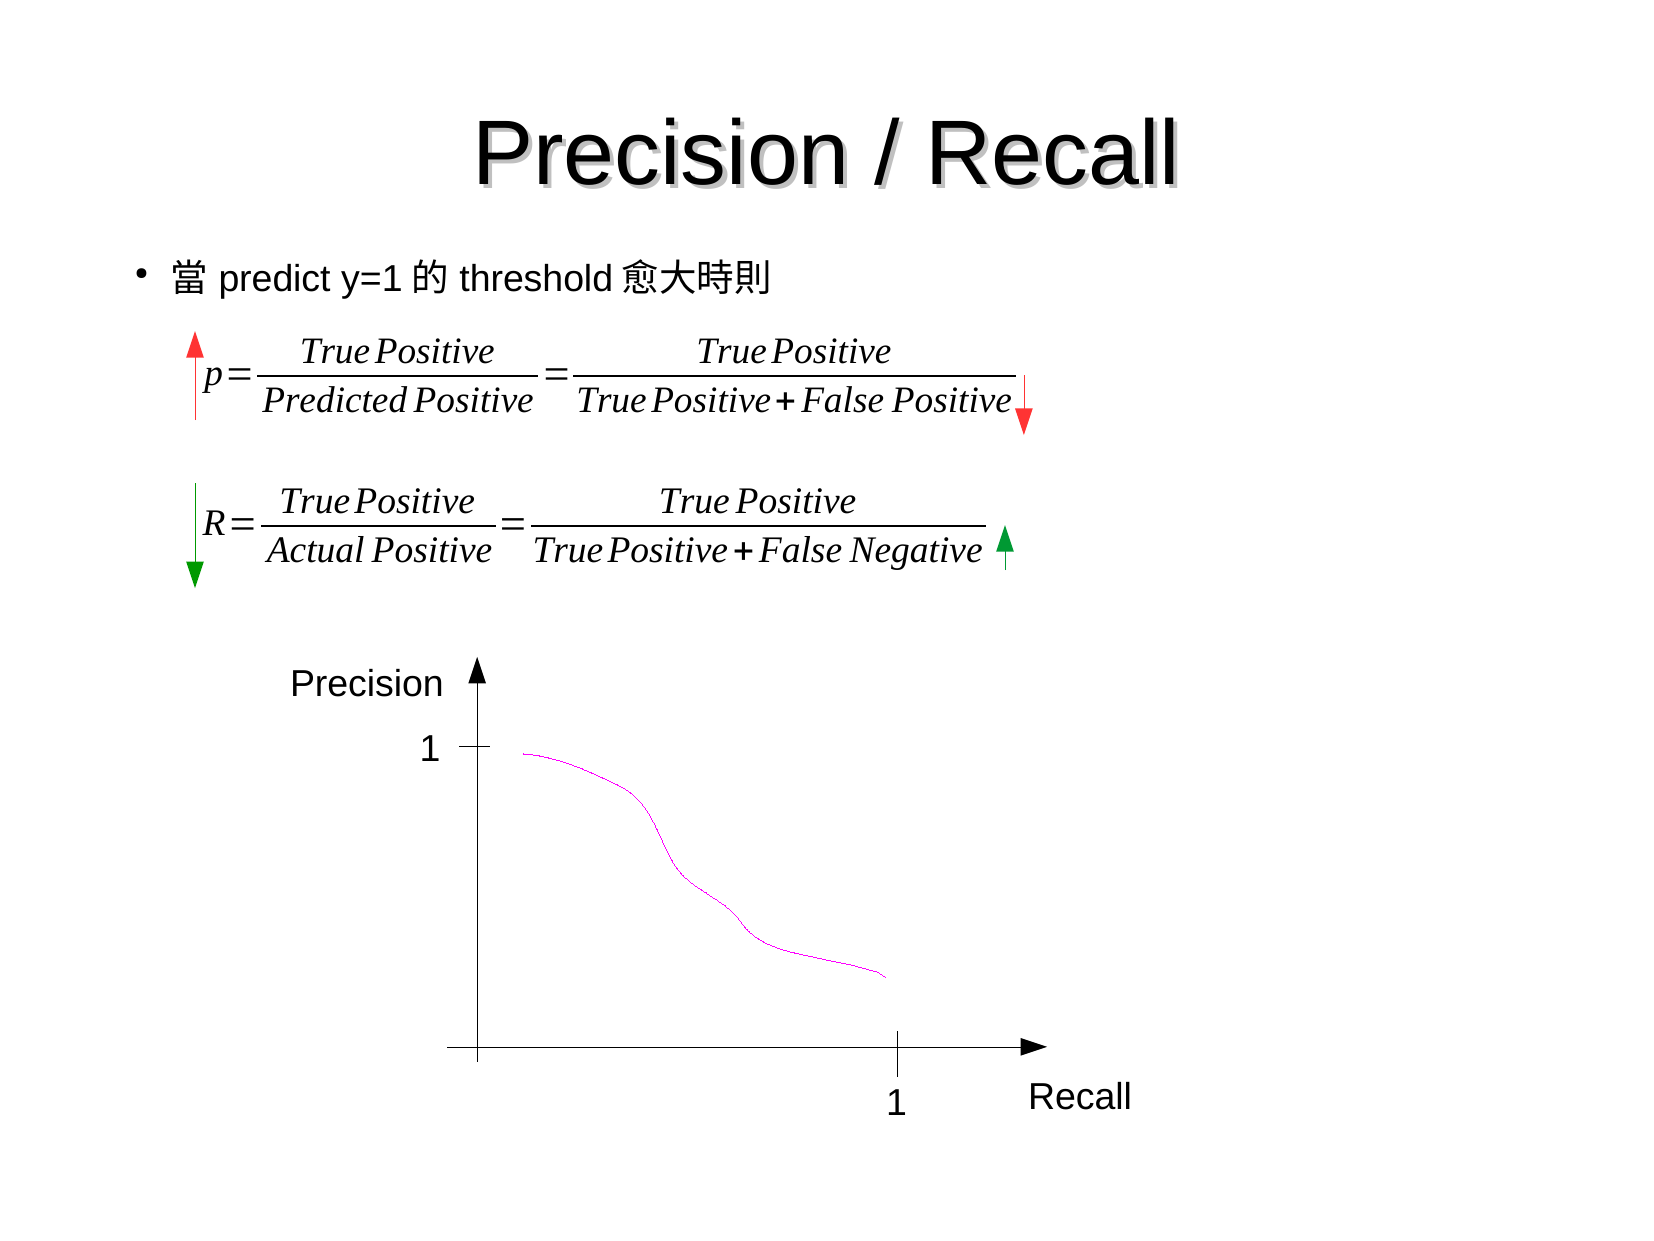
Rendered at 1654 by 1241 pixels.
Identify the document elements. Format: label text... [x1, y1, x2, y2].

title Precision / Recall [82, 49, 1571, 257]
chart [195, 481, 994, 571]
text_box Precision [275, 654, 459, 712]
chart [196, 331, 1024, 421]
text_box 1 [404, 720, 456, 777]
text_box 當predict y=1的threshold愈大時則 [120, 240, 1561, 305]
text_box Recall [1013, 1067, 1197, 1125]
text_box 1 [871, 1074, 922, 1132]
